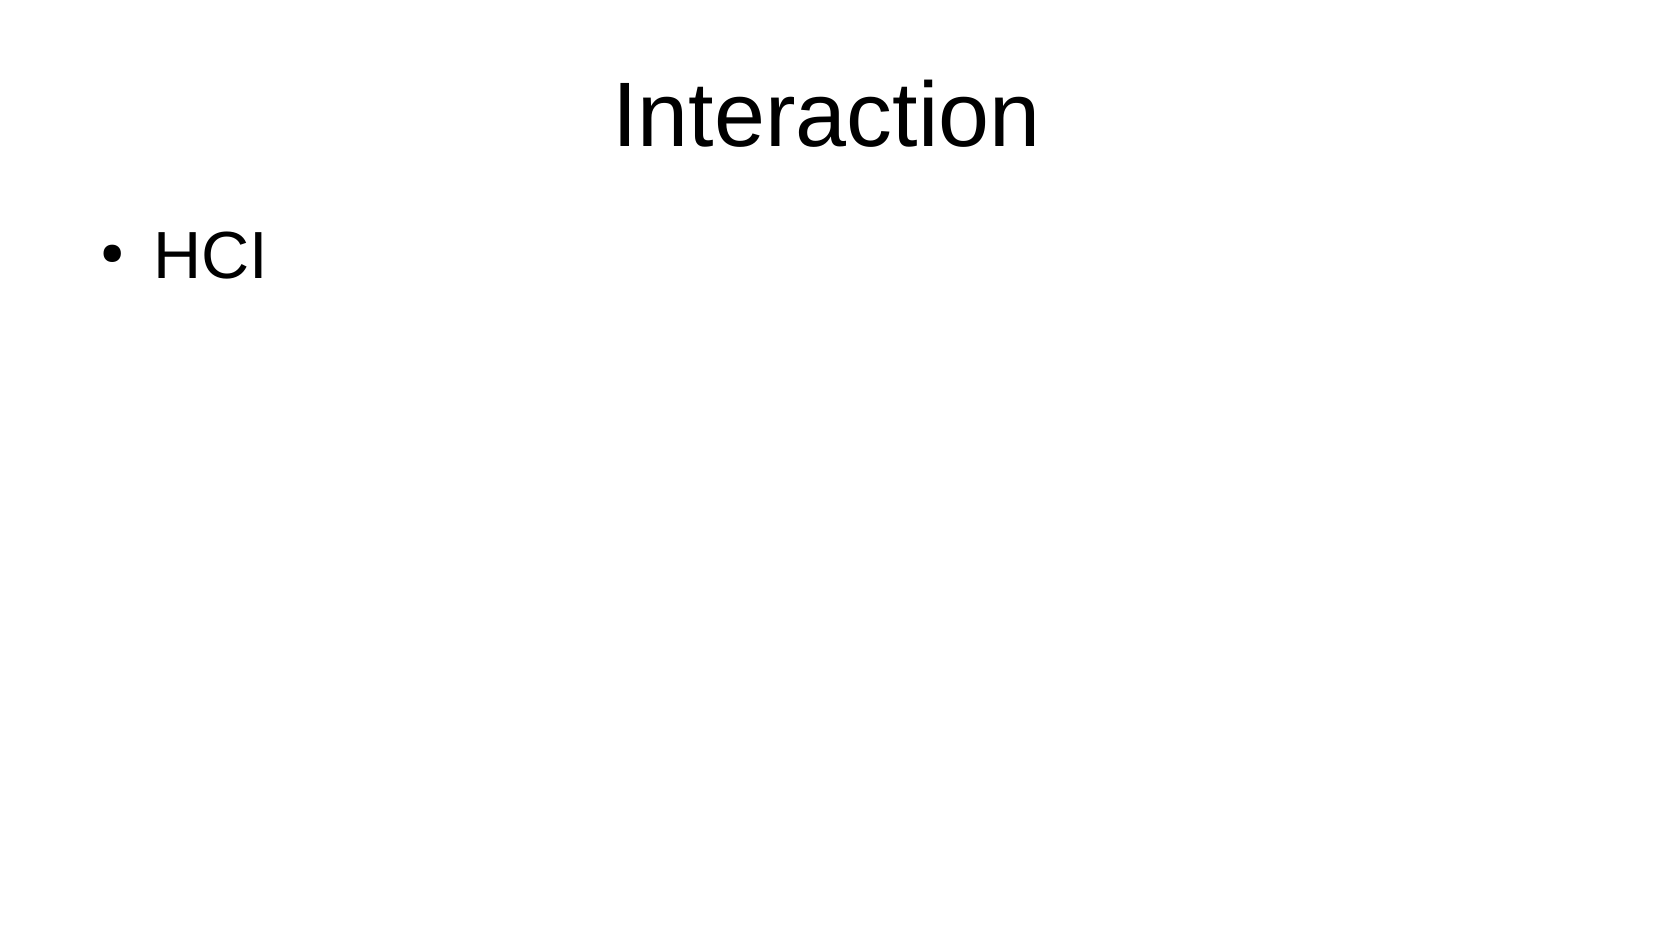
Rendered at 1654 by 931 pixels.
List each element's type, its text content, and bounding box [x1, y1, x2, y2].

title Interaction [82, 37, 1571, 193]
list HCI [82, 217, 1571, 758]
